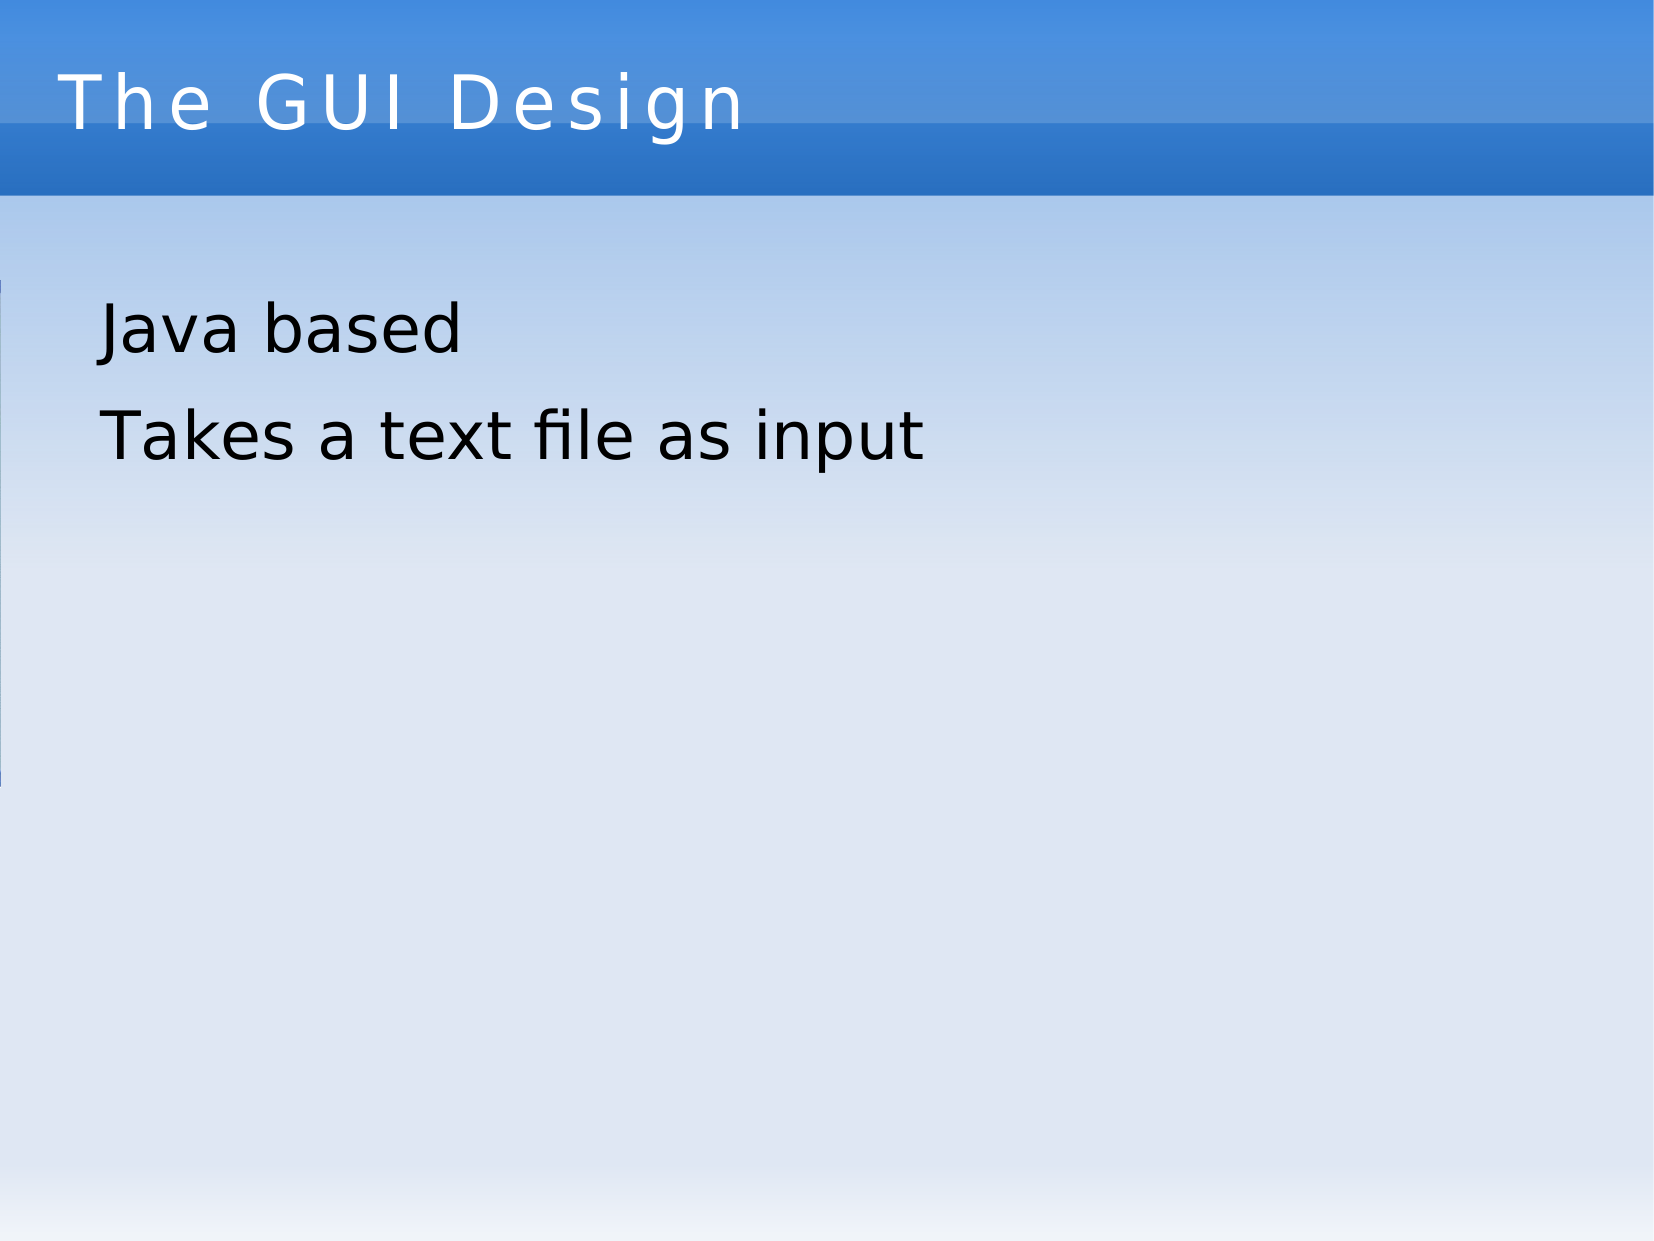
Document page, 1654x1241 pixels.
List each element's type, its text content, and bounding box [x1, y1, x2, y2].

picture [0, 0, 1654, 1241]
list Java based Takes a text file as input [82, 290, 1571, 1109]
title The GUI Design [59, 29, 1270, 178]
